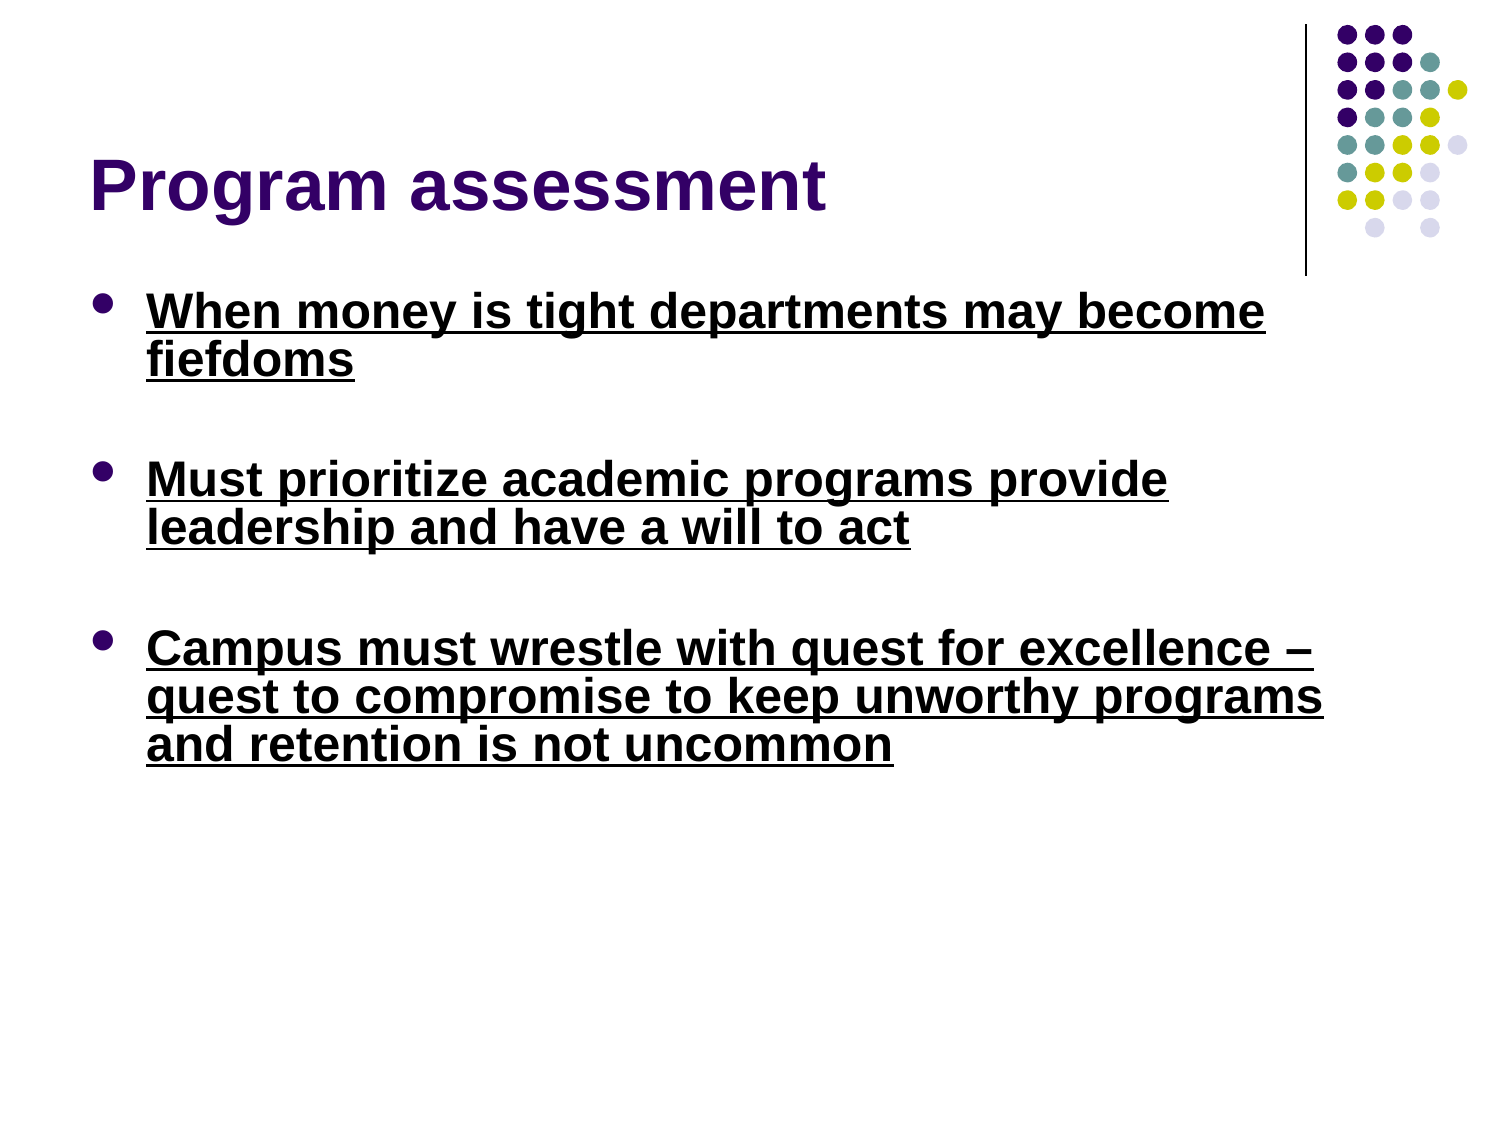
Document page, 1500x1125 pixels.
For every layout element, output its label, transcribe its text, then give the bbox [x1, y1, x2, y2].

title Program assessment [74, 20, 1313, 233]
list When money is tight departments may become fiefdoms Must prioritize academic programs provide leadership and have a will to act Campus must wrestle with quest for excellence – quest to compromise to keep unworthy programs and retention is not uncommon [75, 282, 1426, 1006]
